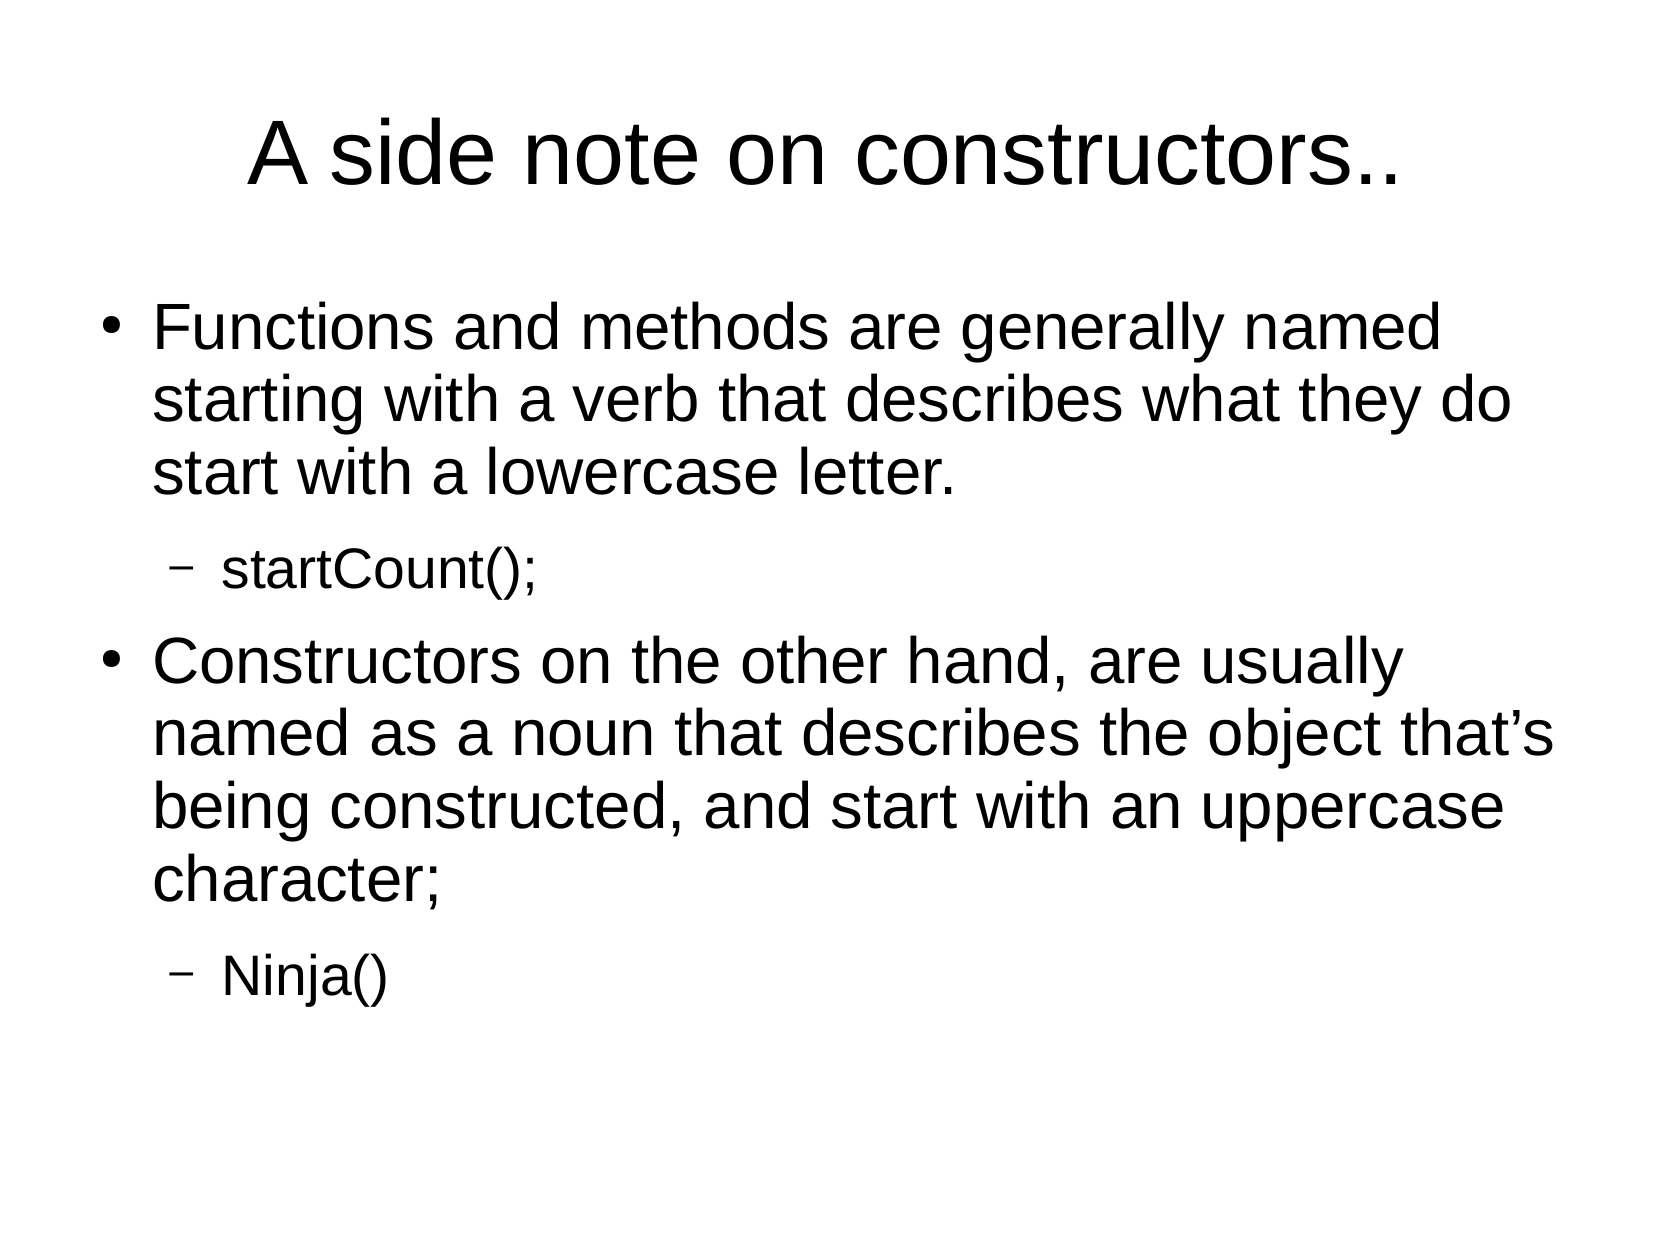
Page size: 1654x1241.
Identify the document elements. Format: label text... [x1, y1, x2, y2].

list Functions and methods are generally named starting with a verb that describes what they do start with a lowercase letter. startCount(); Constructors on the other hand, are usually named as a noun that describes the object that’s being constructed, and start with an uppercase character; Ninja() [82, 290, 1571, 1010]
title A side note on constructors.. [82, 49, 1571, 257]
